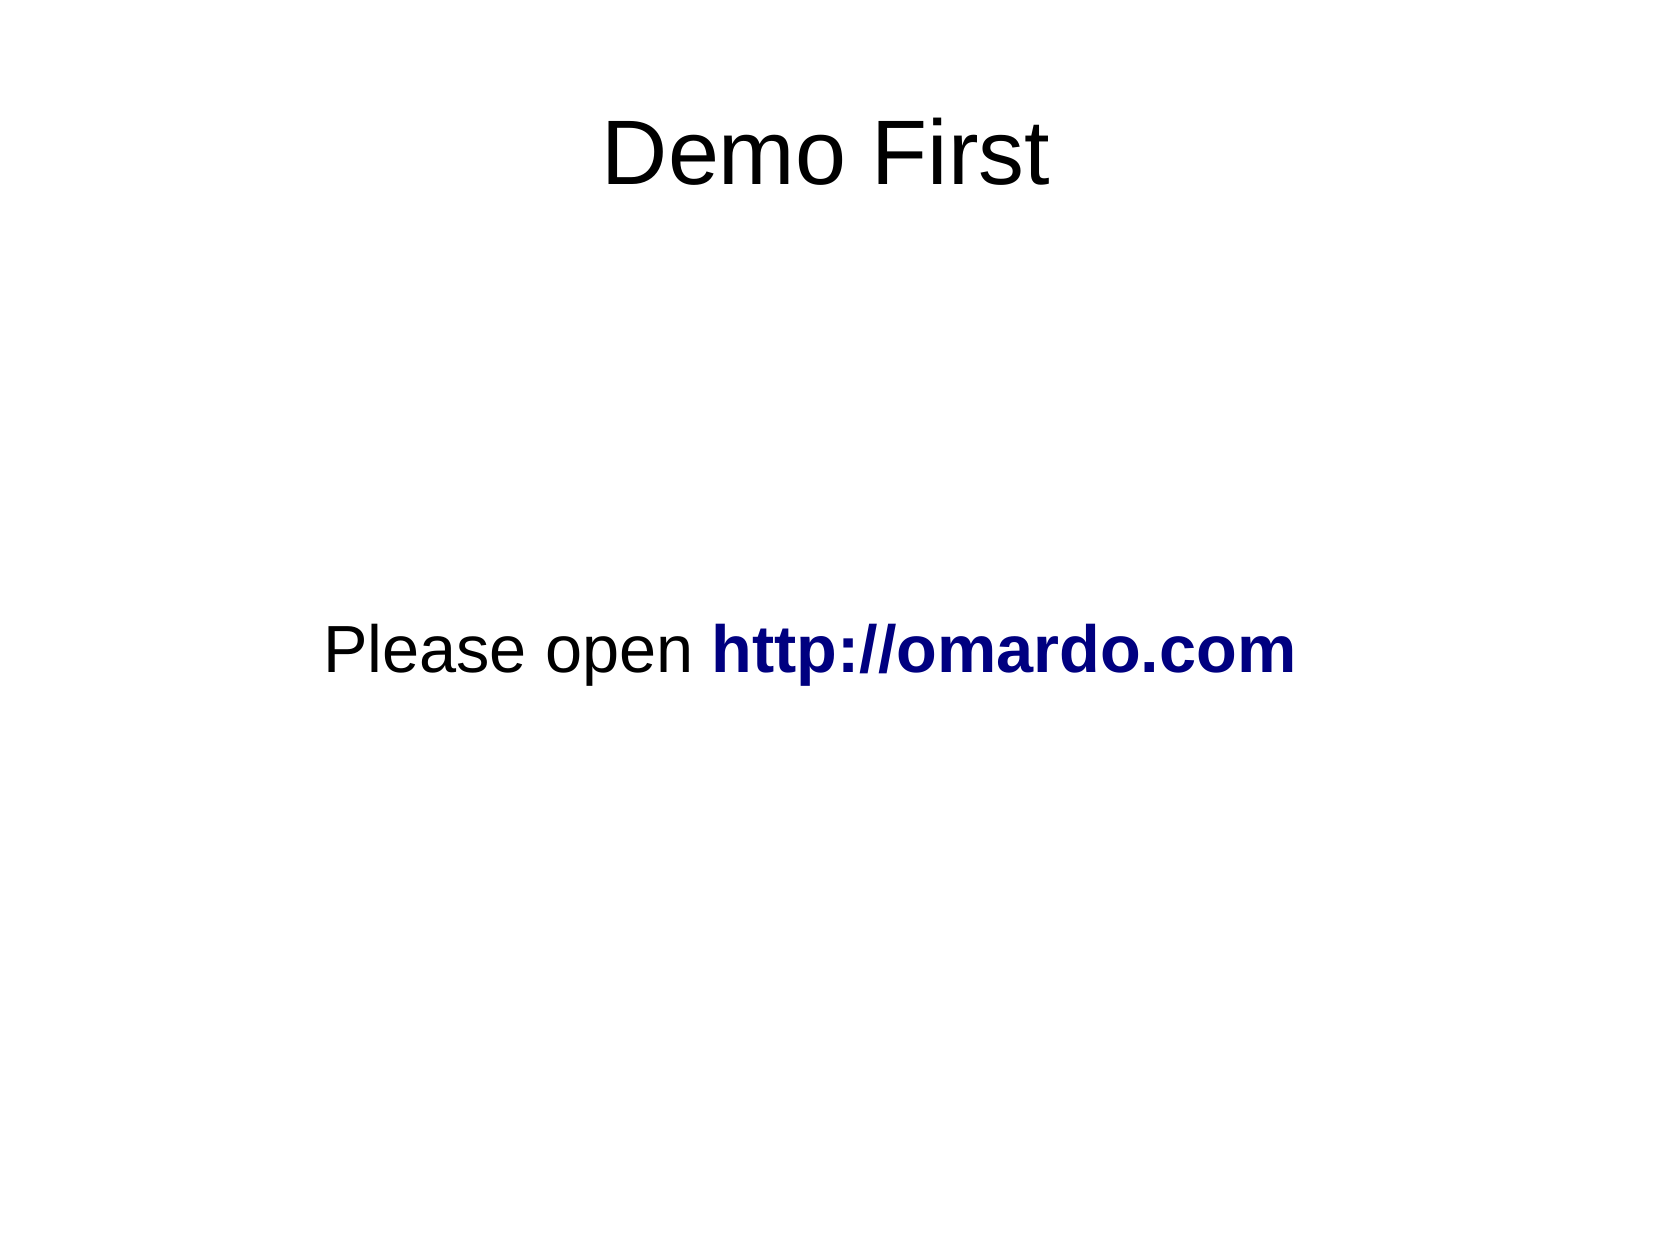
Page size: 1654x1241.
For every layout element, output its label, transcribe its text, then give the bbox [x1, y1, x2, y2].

subtitle Please open http://omardo.com [82, 612, 1538, 688]
title Demo First [82, 49, 1571, 257]
